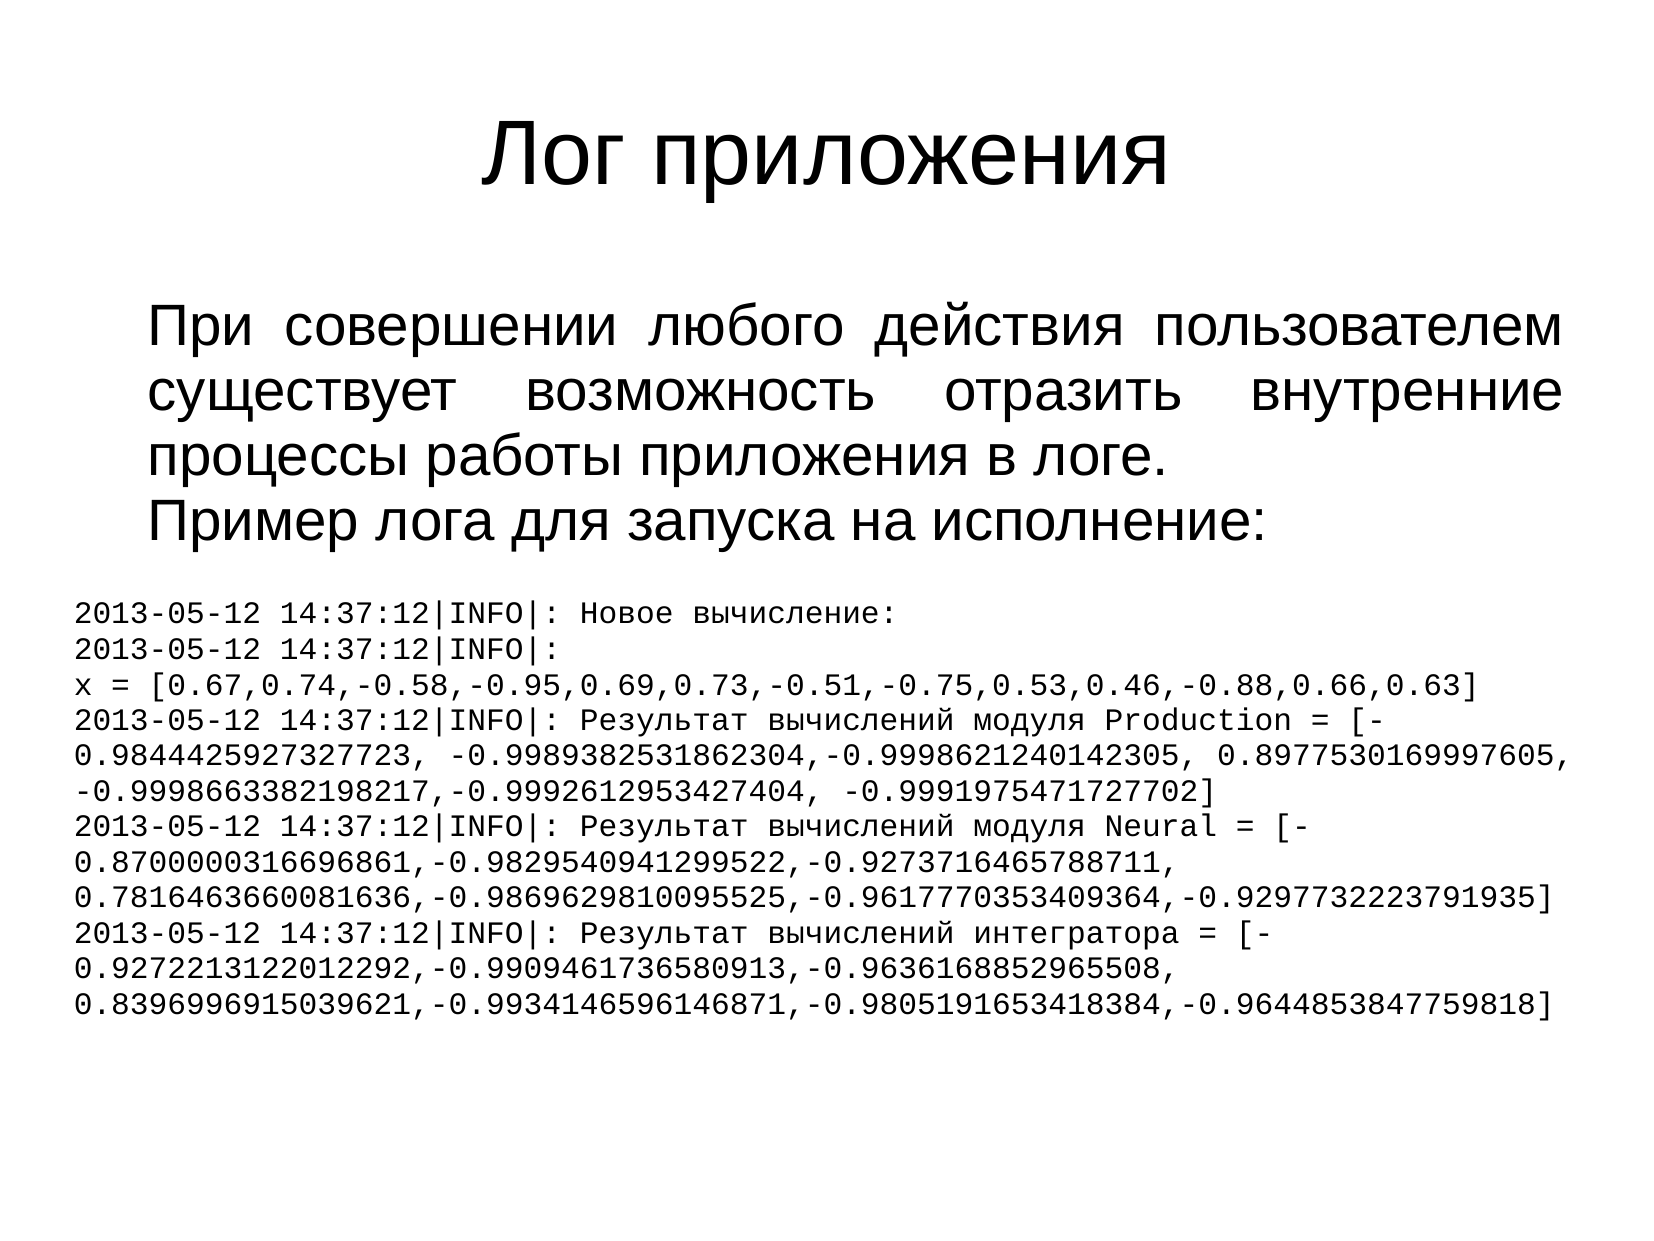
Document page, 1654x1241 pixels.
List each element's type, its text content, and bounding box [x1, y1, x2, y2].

text_box 2013-05-12 14:37:12|INFO|: Новое вычисление: 2013-05-12 14:37:12|INFO|: x = [0.67,0.74,-0.58,-0.95,0.69,0.73,-0.51,-0.75,0.53,0.46,-0.88,0.66,0.63] 2013-05-12 14:37:12|INFO|: Результат вычислений модуля Production = [-0.9844425927327723, -0.9989382531862304,-0.9998621240142305, 0.8977530169997605, -0.9998663382198217,-0.9992612953427404, -0.9991975471727702] 2013-05-12 14:37:12|INFO|: Результат вычислений модуля Neural = [-0.8700000316696861,-0.9829540941299522,-0.9273716465788711, 0.7816463660081636,-0.9869629810095525,-0.9617770353409364,-0.9297732223791935] 2013-05-12 14:37:12|INFO|: Результат вычислений интегратора = [-0.9272213122012292,-0.9909461736580913,-0.9636168852965508, 0.8396996915039621,-0.9934146596146871,-0.9805191653418384,-0.9644853847759818] [59, 590, 1625, 1032]
title Лог приложения [82, 49, 1571, 257]
subtitle При совершении любого действия пользователем существует возможность отразить внутренние процессы работы приложения в логе. Пример лога для запуска на исполнение: [76, 290, 1565, 590]
